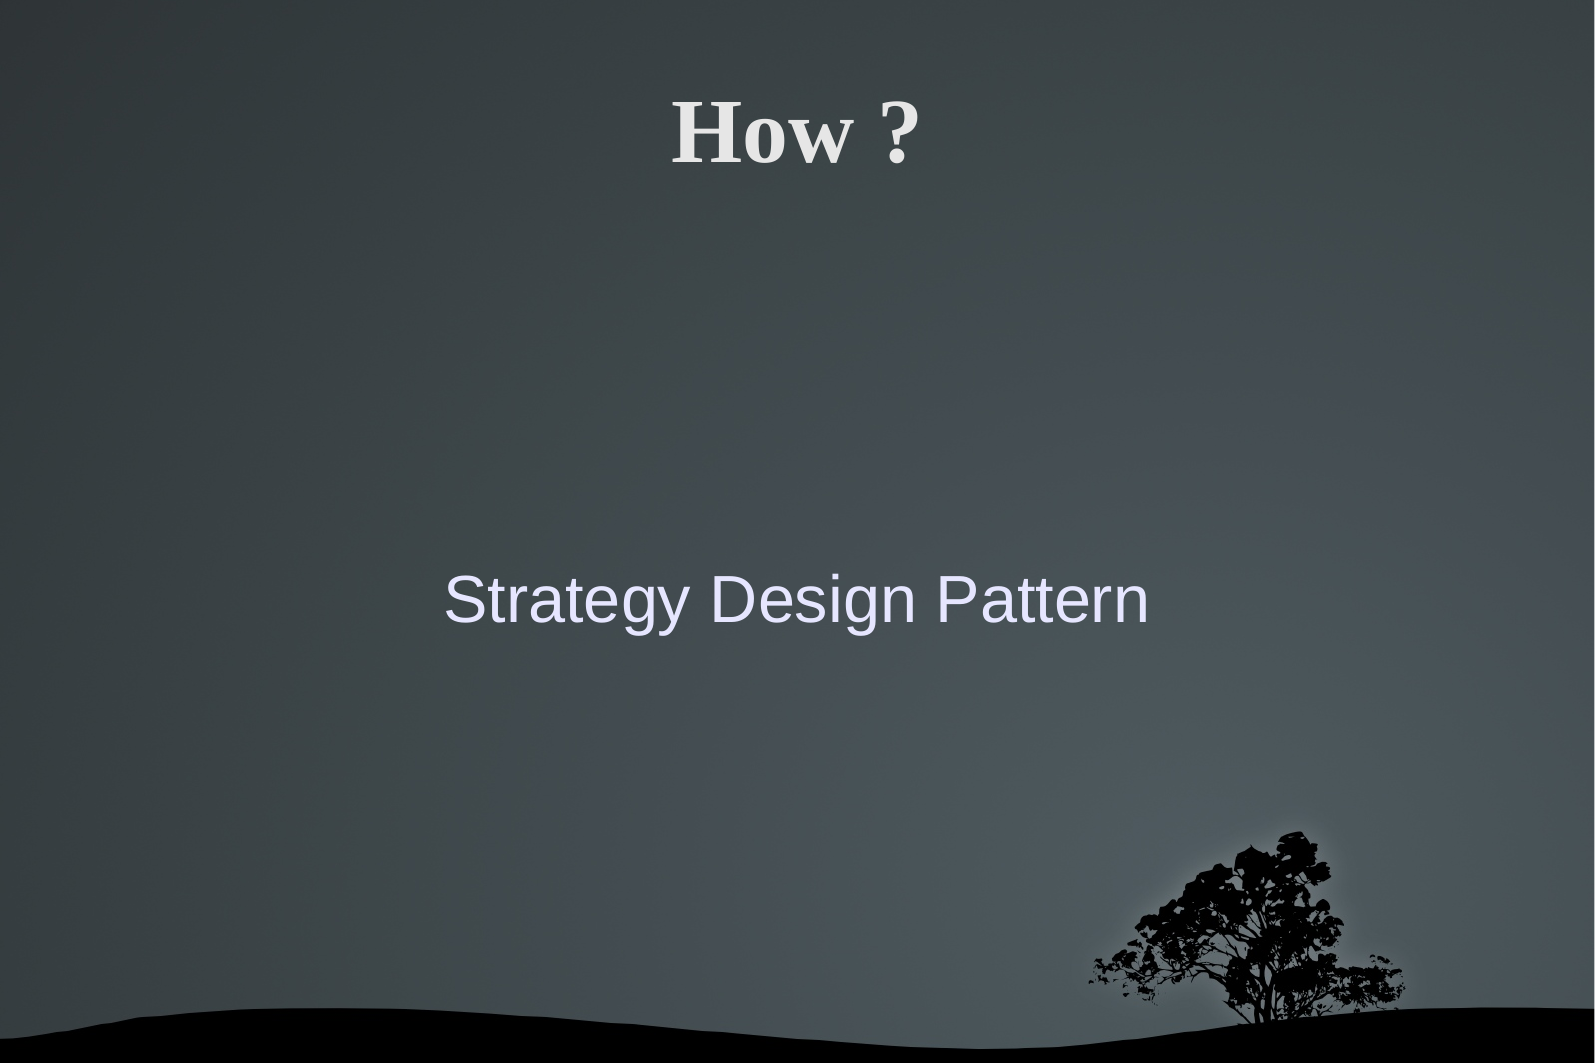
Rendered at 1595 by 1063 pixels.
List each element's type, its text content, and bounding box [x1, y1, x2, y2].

title How ? [79, 49, 1515, 213]
subtitle Strategy Design Pattern [79, 256, 1515, 943]
picture [0, 0, 1595, 1063]
